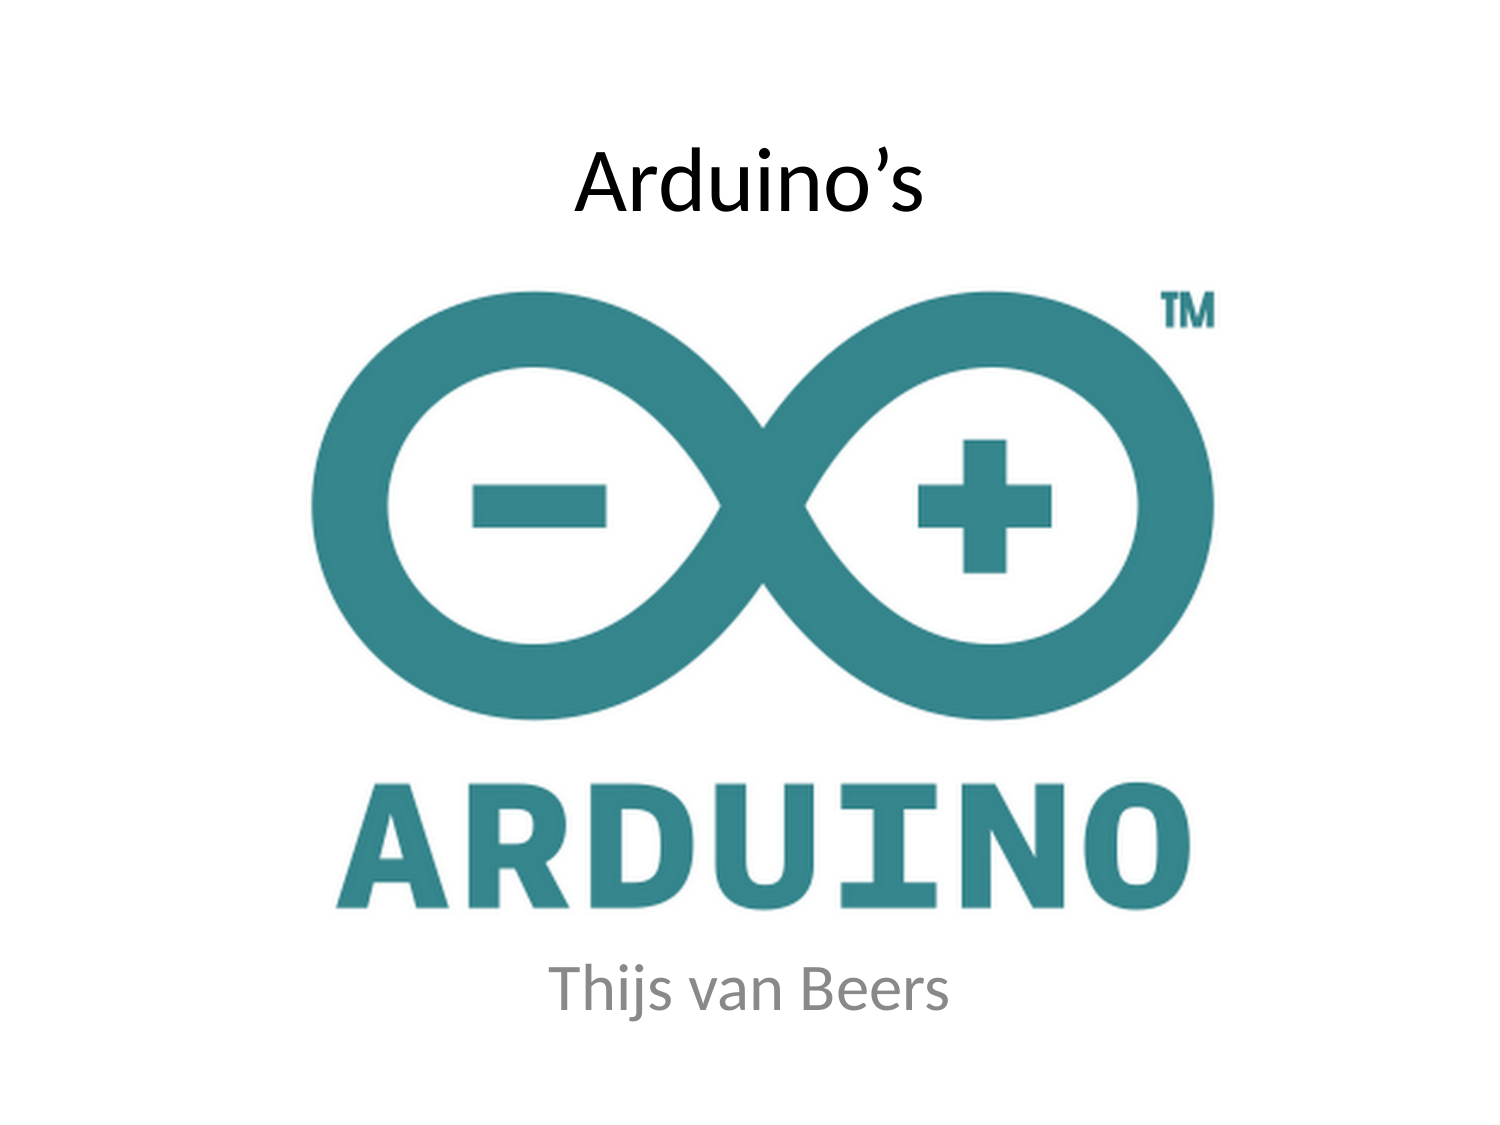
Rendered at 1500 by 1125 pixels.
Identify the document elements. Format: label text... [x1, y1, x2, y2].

title Arduino’s [112, 54, 1388, 296]
subtitle Thijs van Beers [225, 936, 1276, 1125]
picture [230, 231, 1303, 953]
